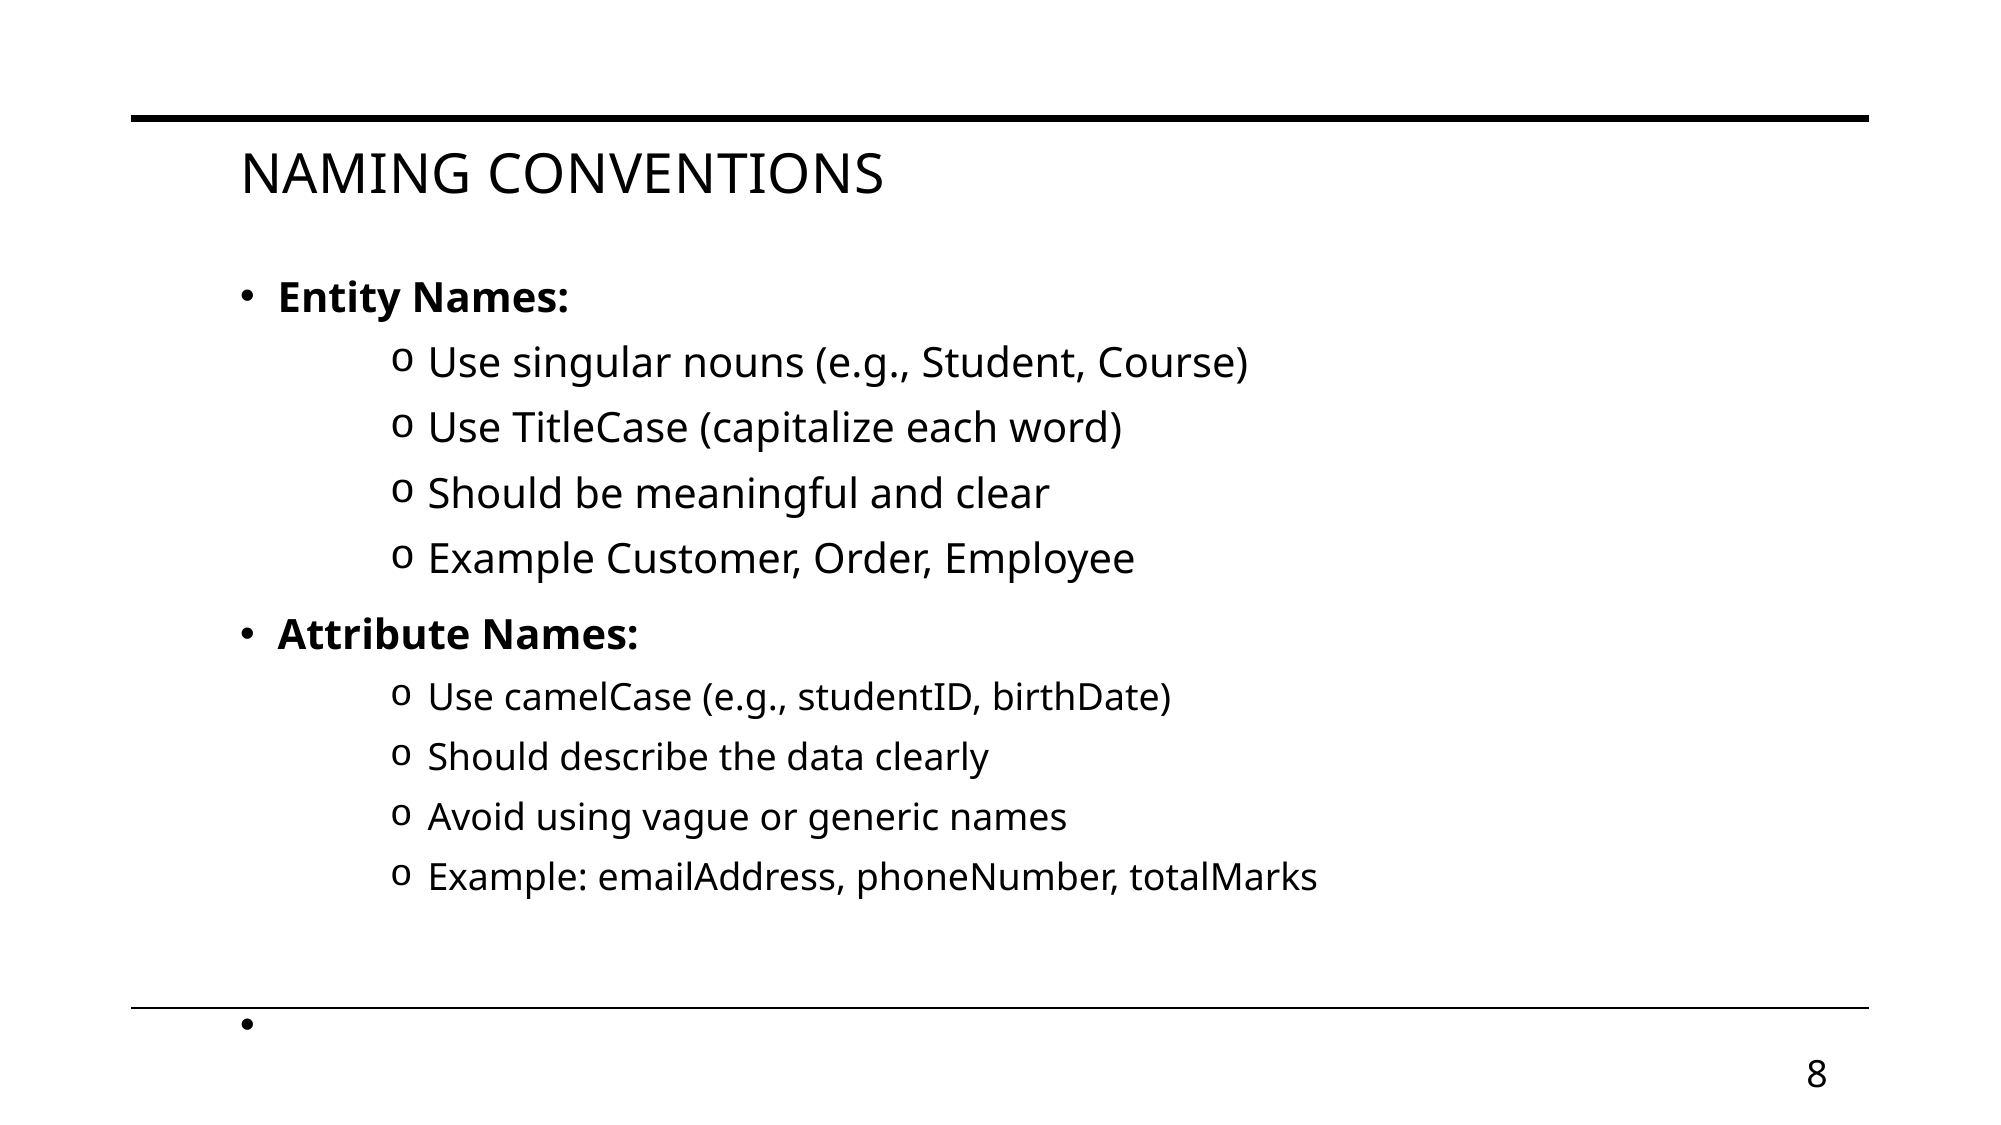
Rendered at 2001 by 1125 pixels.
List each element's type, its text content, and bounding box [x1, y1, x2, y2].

list Entity Names: Use singular nouns (e.g., Student, Course) Use TitleCase (capitalize each word) Should be meaningful and clear Example Customer, Order, Employee Attribute Names: Use camelCase (e.g., studentID, birthDate) Should describe the data clearly Avoid using vague or generic names Example: emailAddress, phoneNumber, totalMarks [225, 257, 1905, 996]
text_box [1791, 1042, 1902, 1103]
title Naming Conventions [225, 130, 1905, 257]
